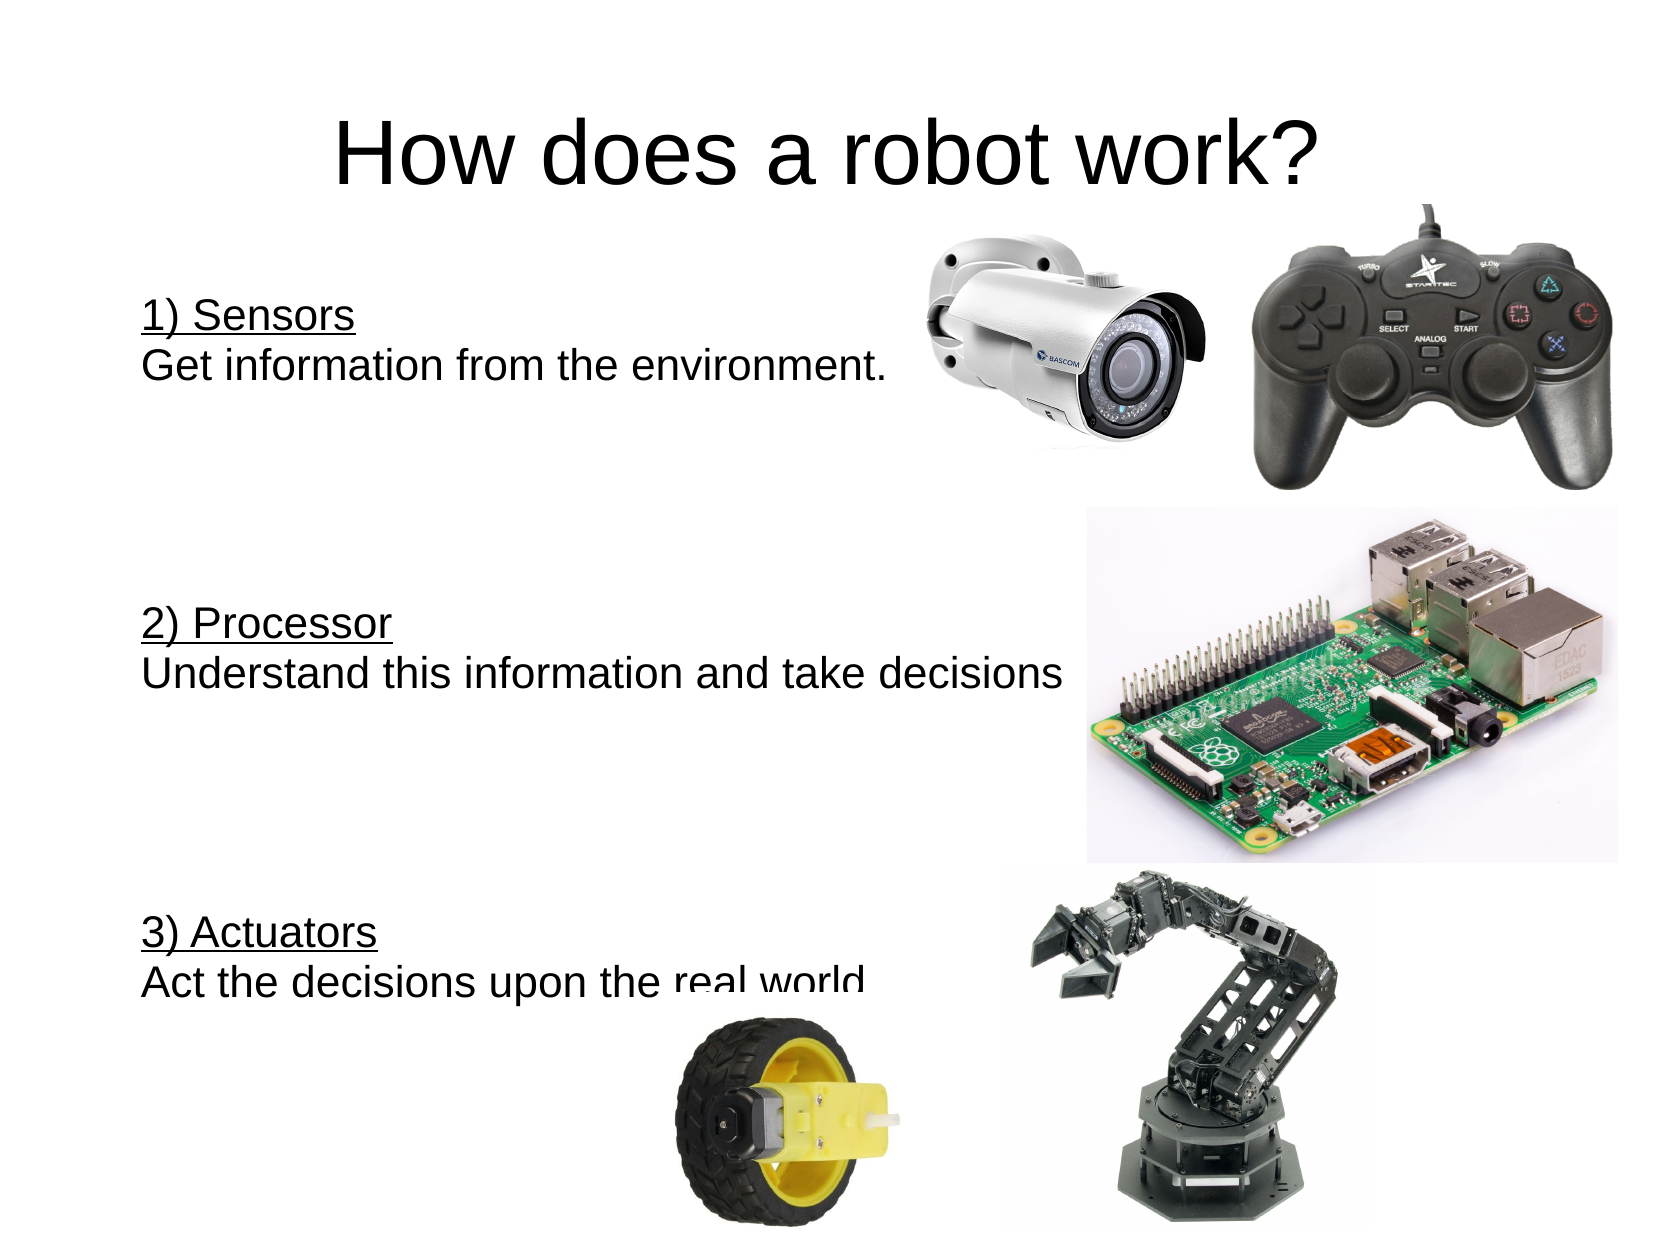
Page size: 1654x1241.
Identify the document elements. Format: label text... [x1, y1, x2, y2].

picture [1571, 507, 1619, 863]
picture [862, 204, 1654, 497]
picture [1003, 1010, 1371, 1229]
list 1) Sensors Get information from the environment. 2) Processor Understand this information and take decisions 3) Actuators Act the decisions upon the real world [82, 290, 1571, 1010]
picture [661, 992, 910, 1241]
title How does a robot work? [82, 49, 1571, 257]
